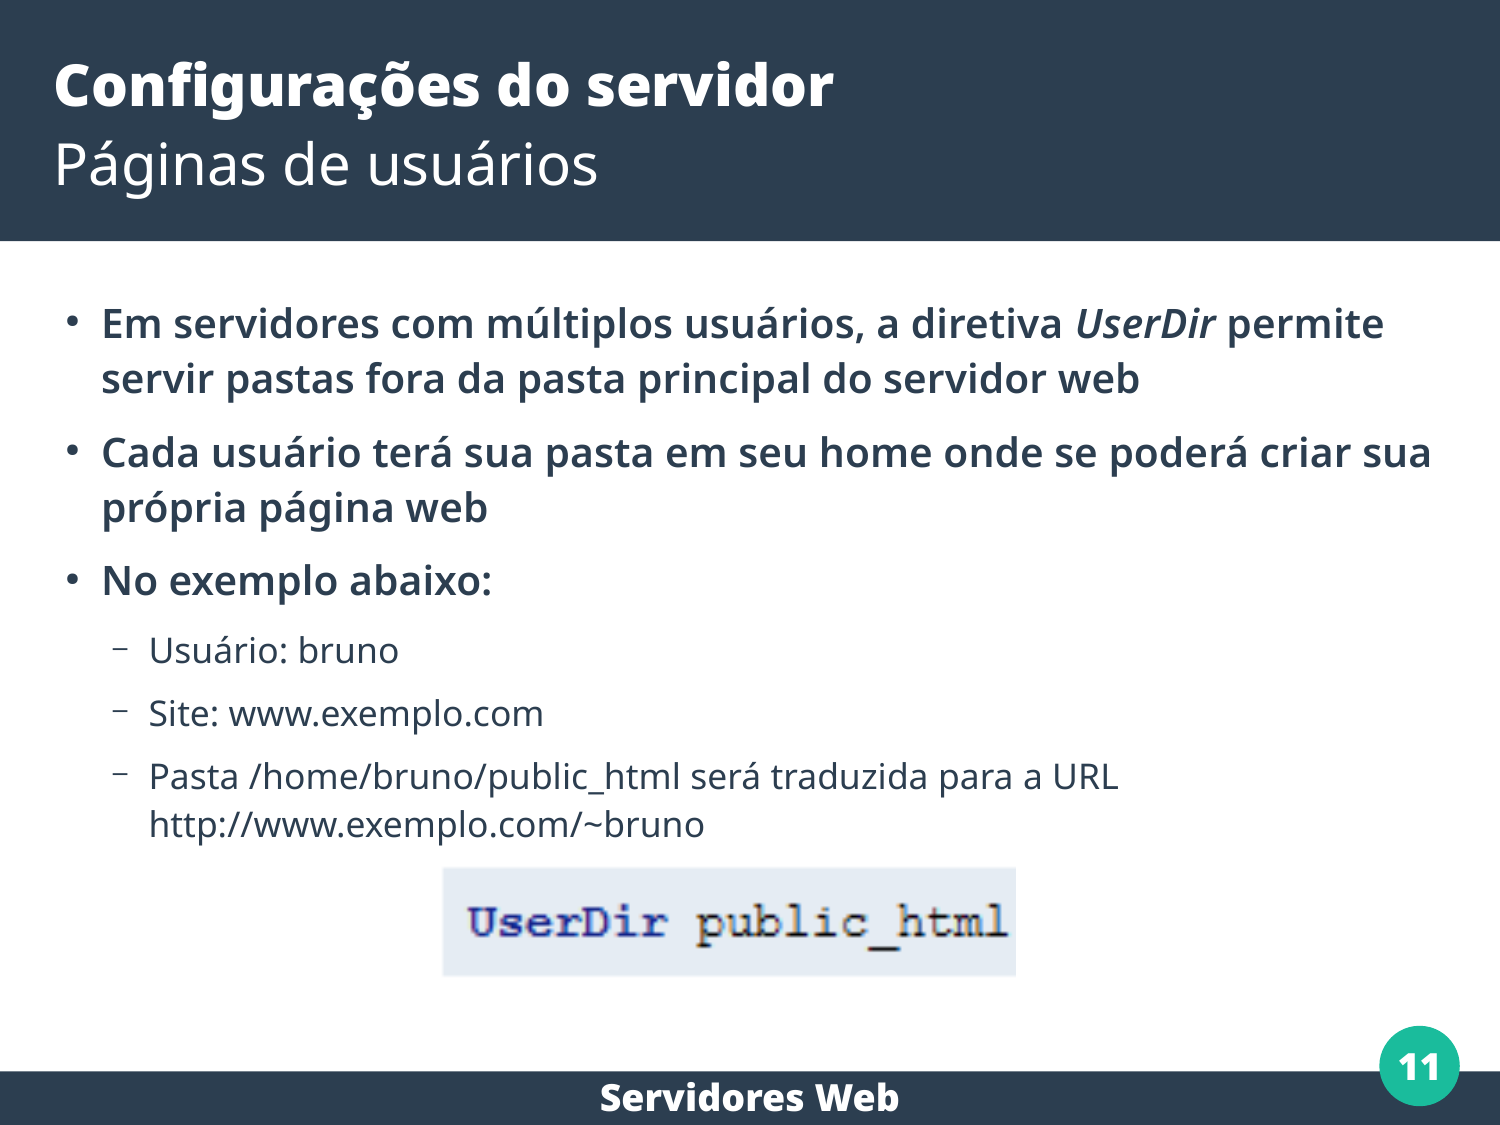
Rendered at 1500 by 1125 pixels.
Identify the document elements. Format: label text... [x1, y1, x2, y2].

list Em servidores com múltiplos usuários, a diretiva UserDir permite servir pastas fora da pasta principal do servidor web Cada usuário terá sua pasta em seu home onde se poderá criar sua própria página web No exemplo abaixo: Usuário: bruno Site: www.exemplo.com Pasta /home/bruno/public_html será traduzida para a URL http://www.exemplo.com/~bruno [53, 294, 1447, 854]
picture [437, 851, 1016, 981]
title Configurações do servidor Páginas de usuários [53, 44, 1447, 188]
